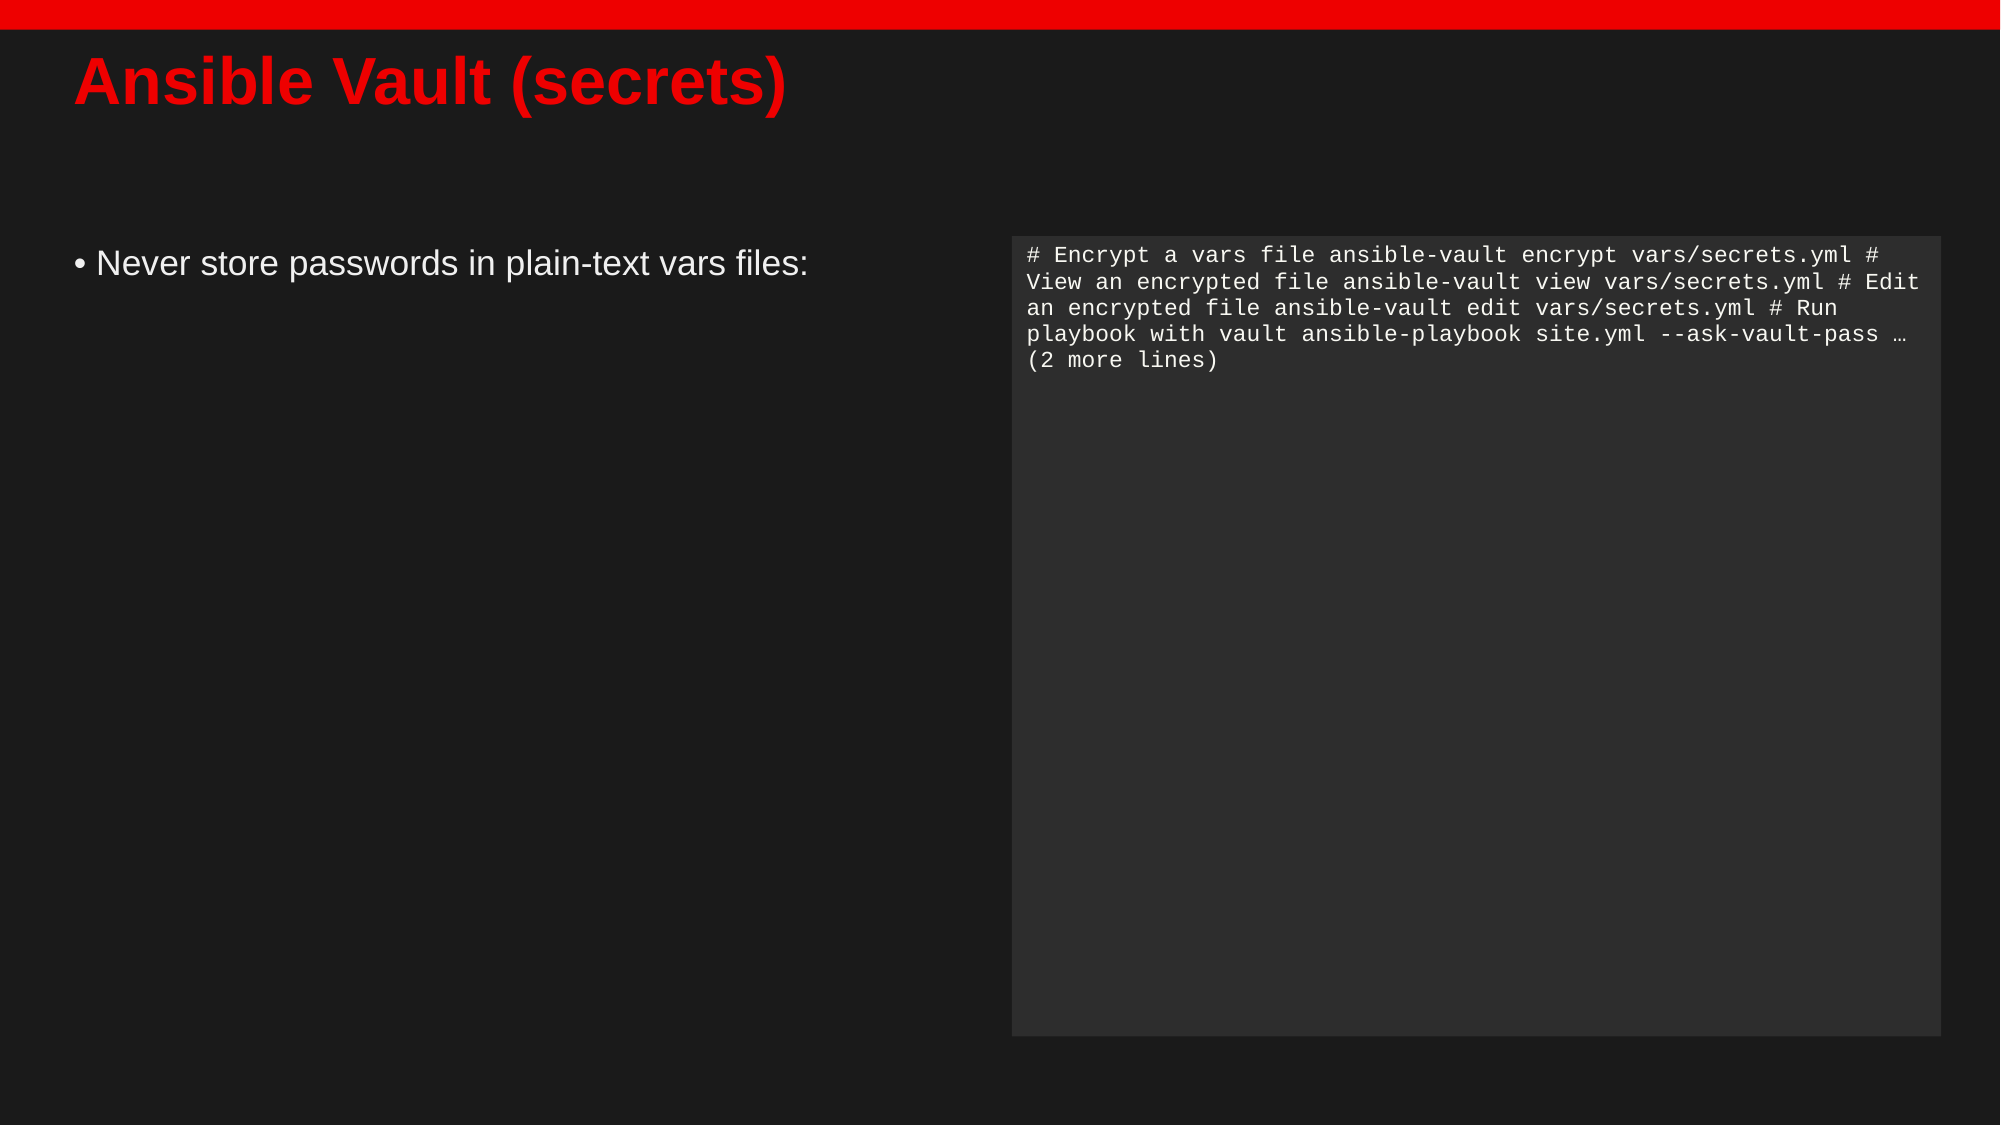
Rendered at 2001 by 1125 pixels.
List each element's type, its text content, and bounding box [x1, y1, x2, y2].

text_box # Encrypt a vars file ansible-vault encrypt vars/secrets.yml # View an encrypted file ansible-vault view vars/secrets.yml # Edit an encrypted file ansible-vault edit vars/secrets.yml # Run playbook with vault ansible-playbook site.yml --ask-vault-pass … (2 more lines) [1011, 236, 1942, 1037]
text_box • Never store passwords in plain-text vars files: [59, 236, 989, 1037]
text_box [0, 0, 2001, 30]
text_box Ansible Vault (secrets) [59, 36, 1942, 208]
